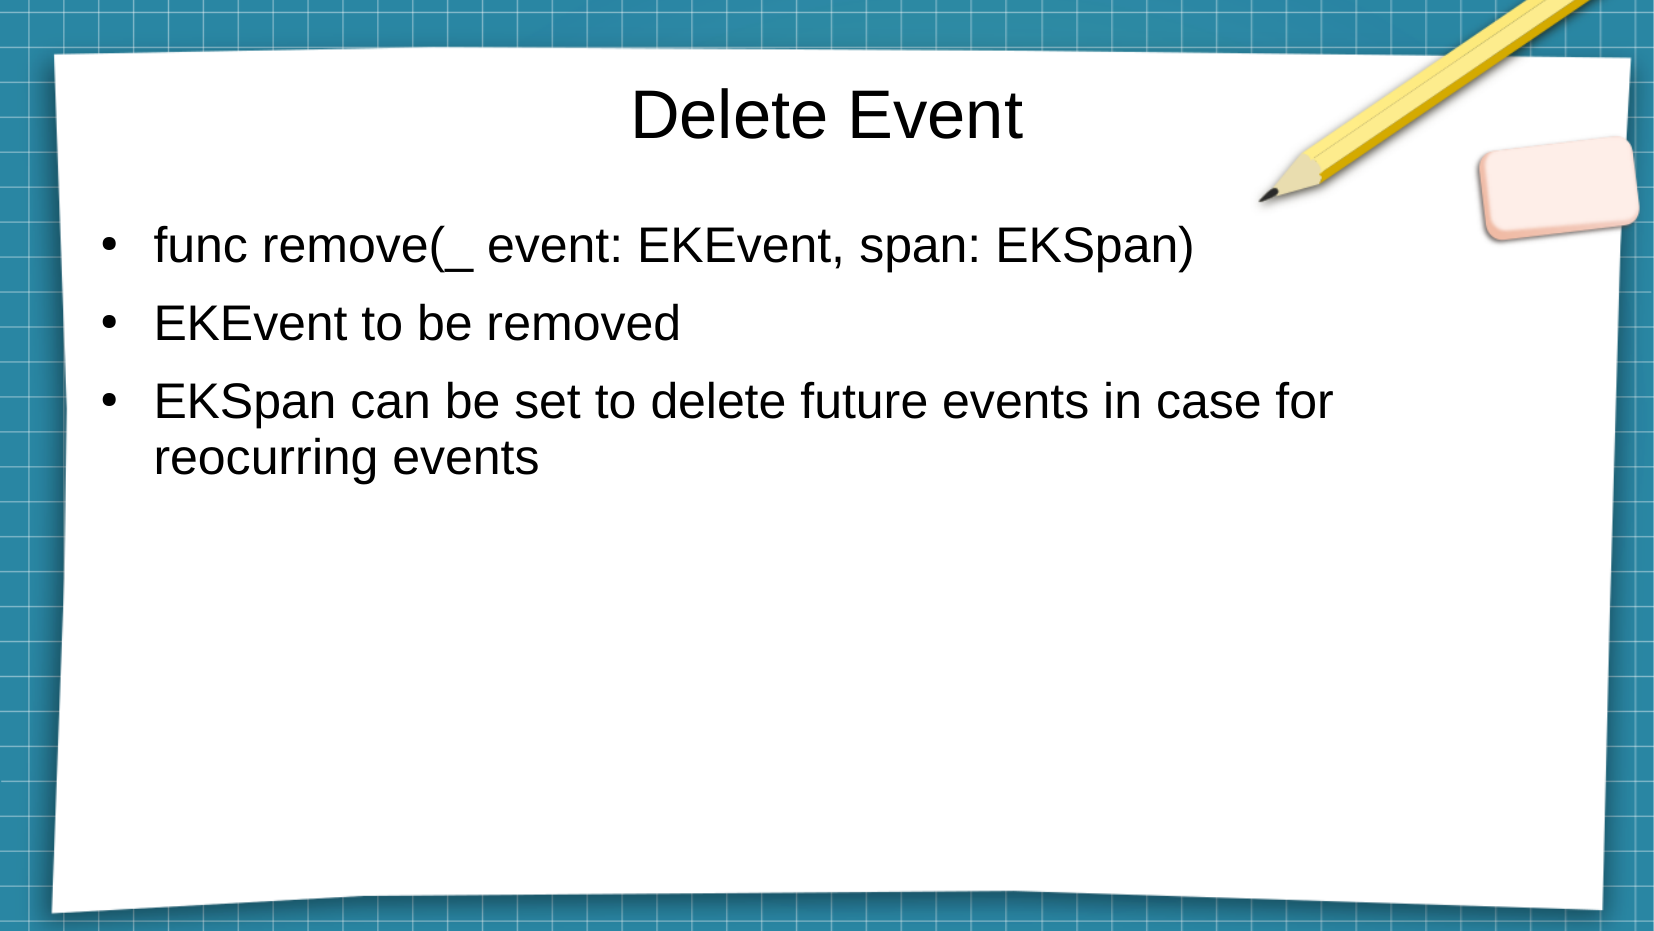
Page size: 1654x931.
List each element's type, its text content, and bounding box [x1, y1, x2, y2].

list func remove(_ event: EKEvent, span: EKSpan) EKEvent to be removed EKSpan can be set to delete future events in case for reocurring events [82, 217, 1571, 758]
title Delete Event [82, 37, 1571, 193]
picture [0, 0, 1654, 931]
